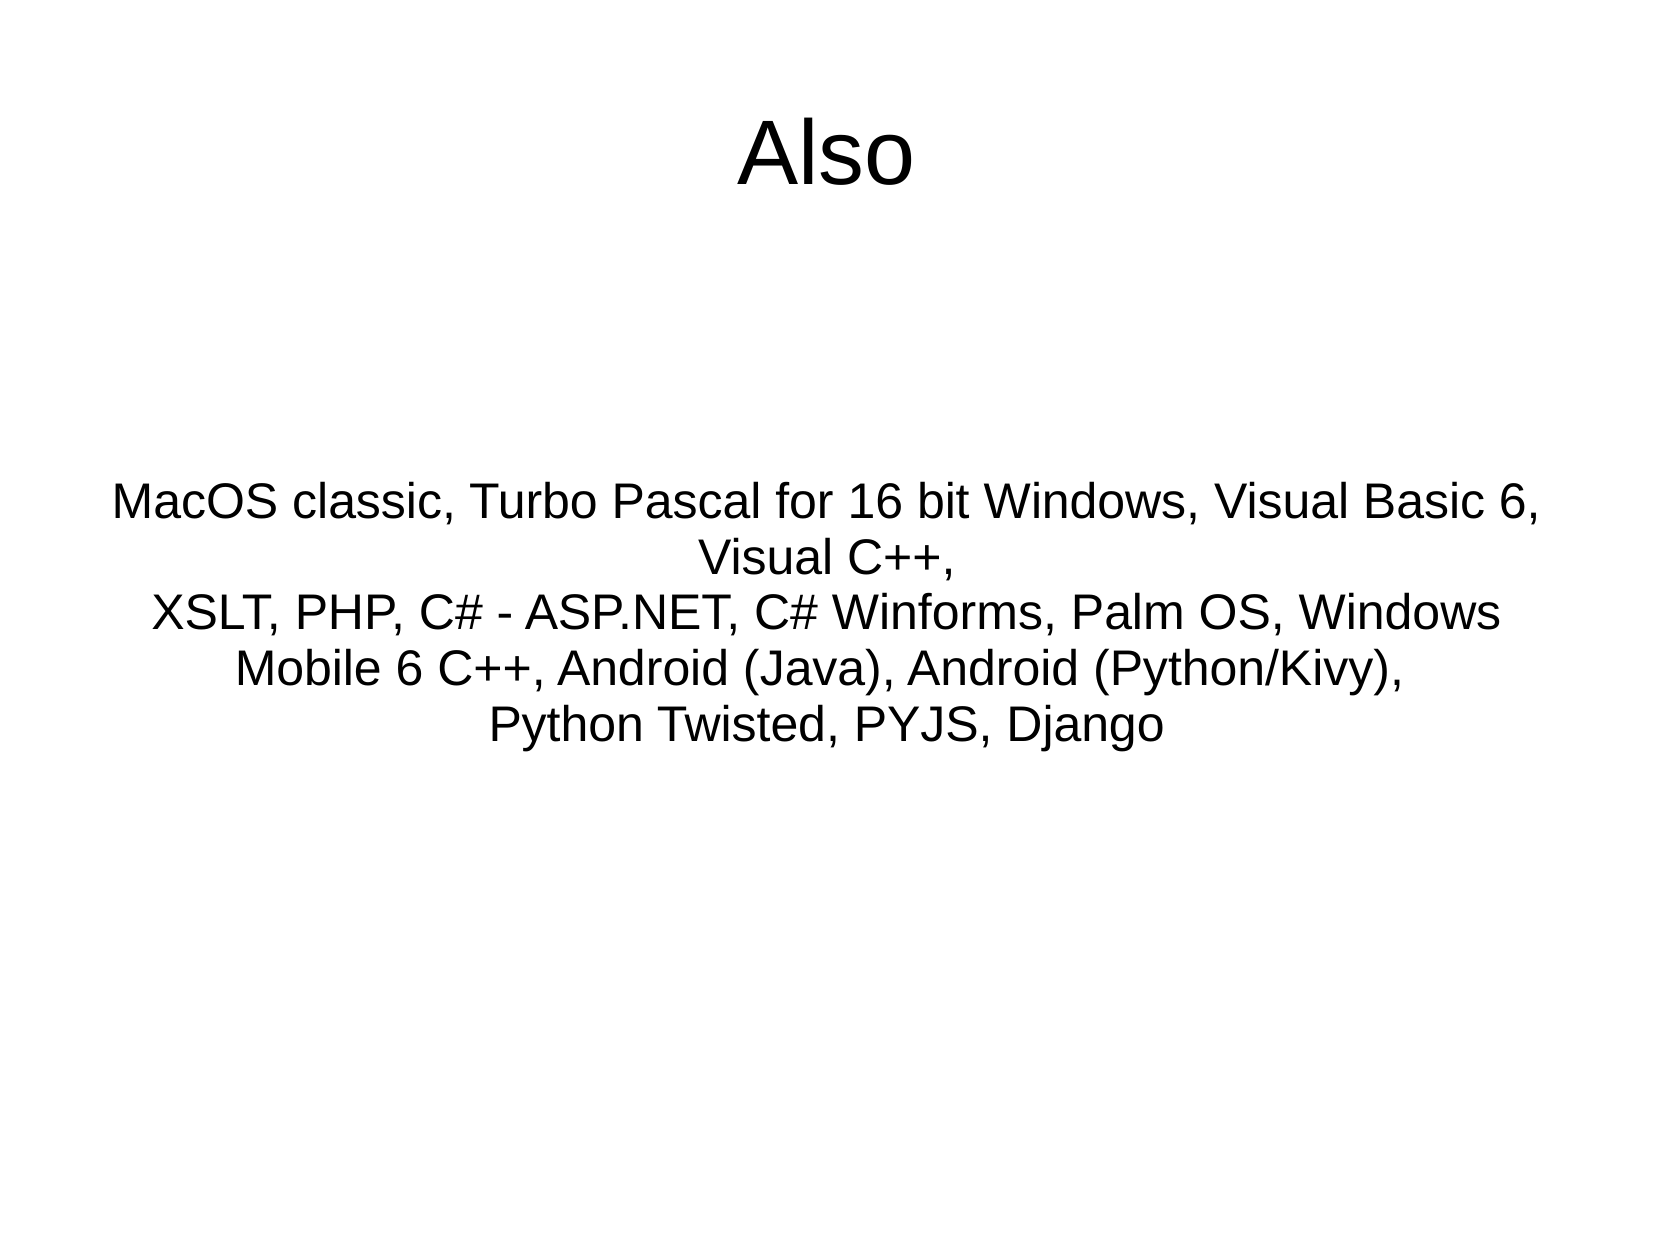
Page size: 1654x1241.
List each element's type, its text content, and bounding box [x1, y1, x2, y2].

title Also [82, 49, 1571, 257]
subtitle MacOS classic, Turbo Pascal for 16 bit Windows, Visual Basic 6, Visual C++, XSLT, PHP, C# - ASP.NET, C# Winforms, Palm OS, Windows Mobile 6 C++, Android (Java), Android (Python/Kivy), Python Twisted, PYJS, Django [82, 290, 1571, 1010]
